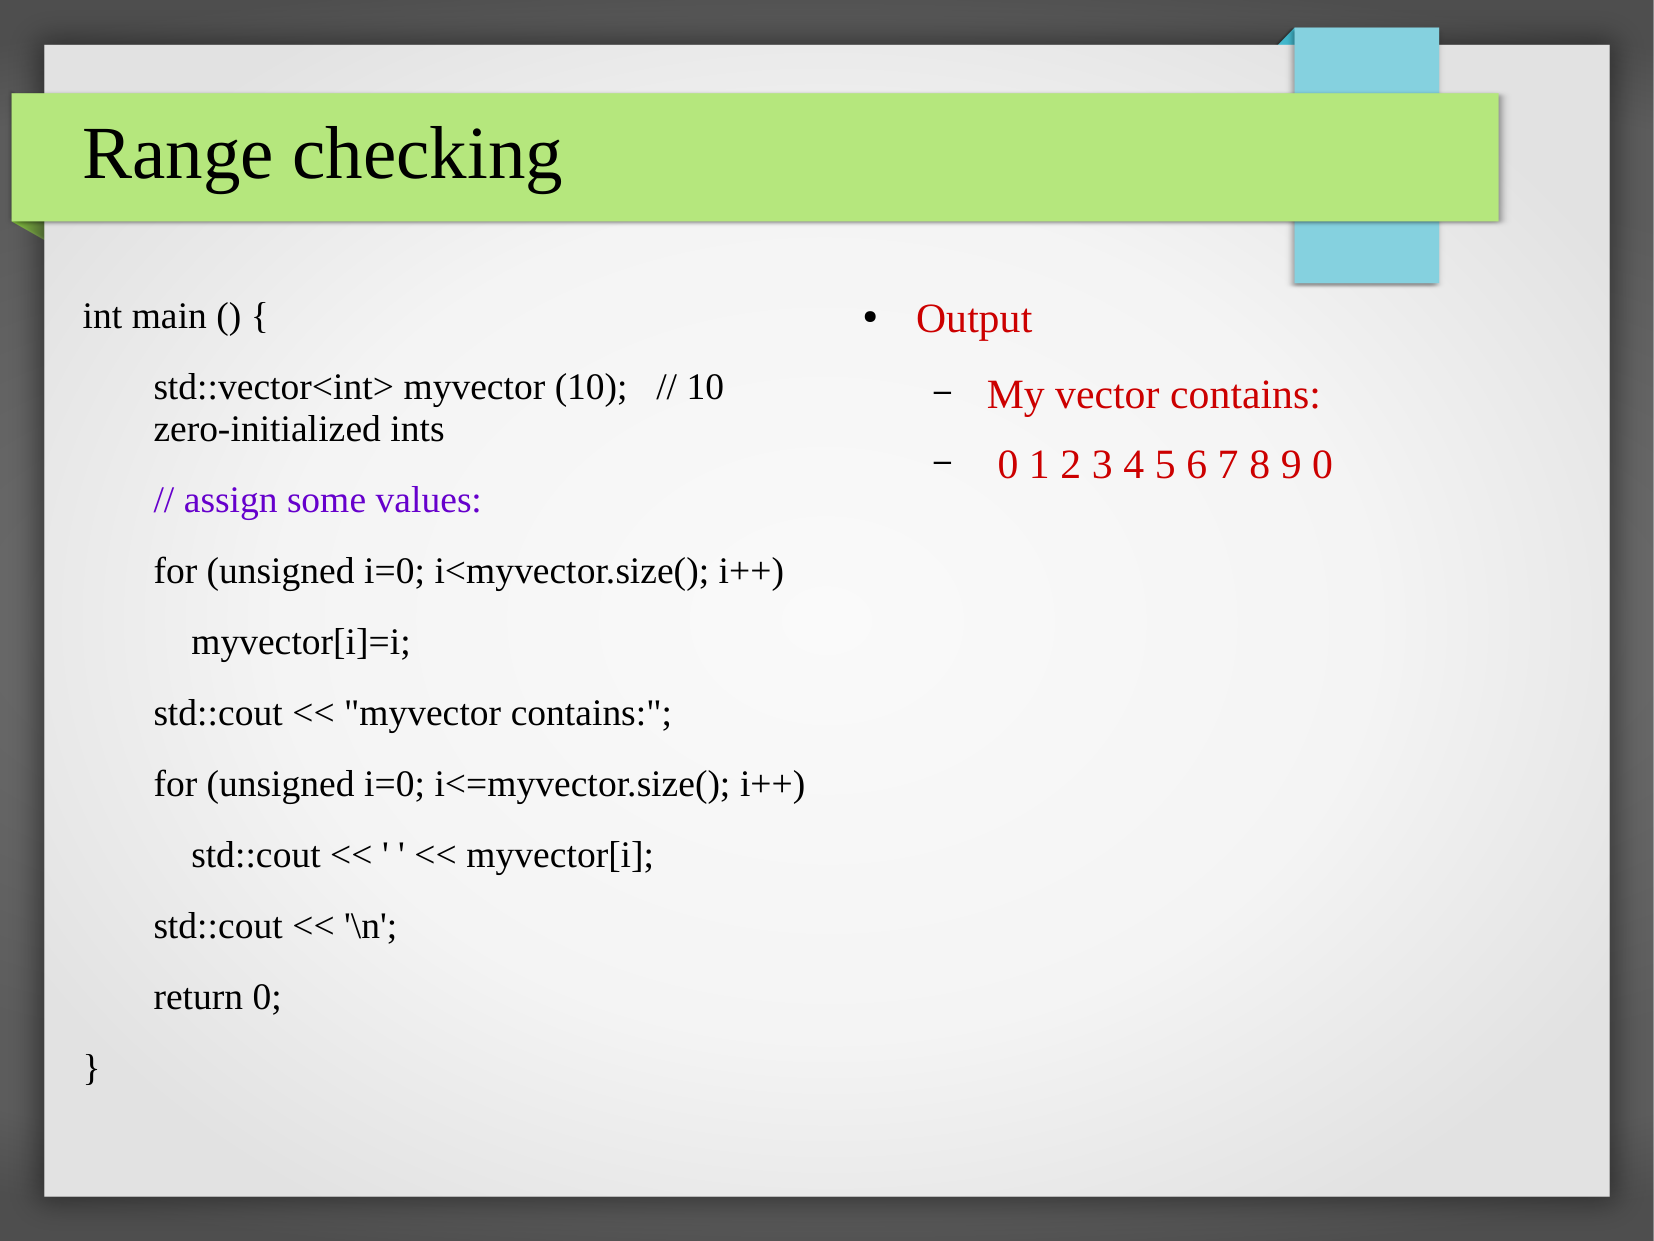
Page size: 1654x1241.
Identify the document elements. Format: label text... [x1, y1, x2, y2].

list Output My vector contains: 0 1 2 3 4 5 6 7 8 9 0 [845, 295, 1572, 1015]
picture [0, 0, 1654, 1241]
list int main () { std::vector<int> myvector (10); // 10 zero-initialized ints // assign some values: for (unsigned i=0; i<myvector.size(); i++) myvector[i]=i; std::cout << "myvector contains:"; for (unsigned i=0; i<=myvector.size(); i++) std::cout << ' ' << myvector[i]; std::cout << '\n'; return 0; } [82, 295, 809, 1015]
title Range checking [82, 94, 1264, 213]
